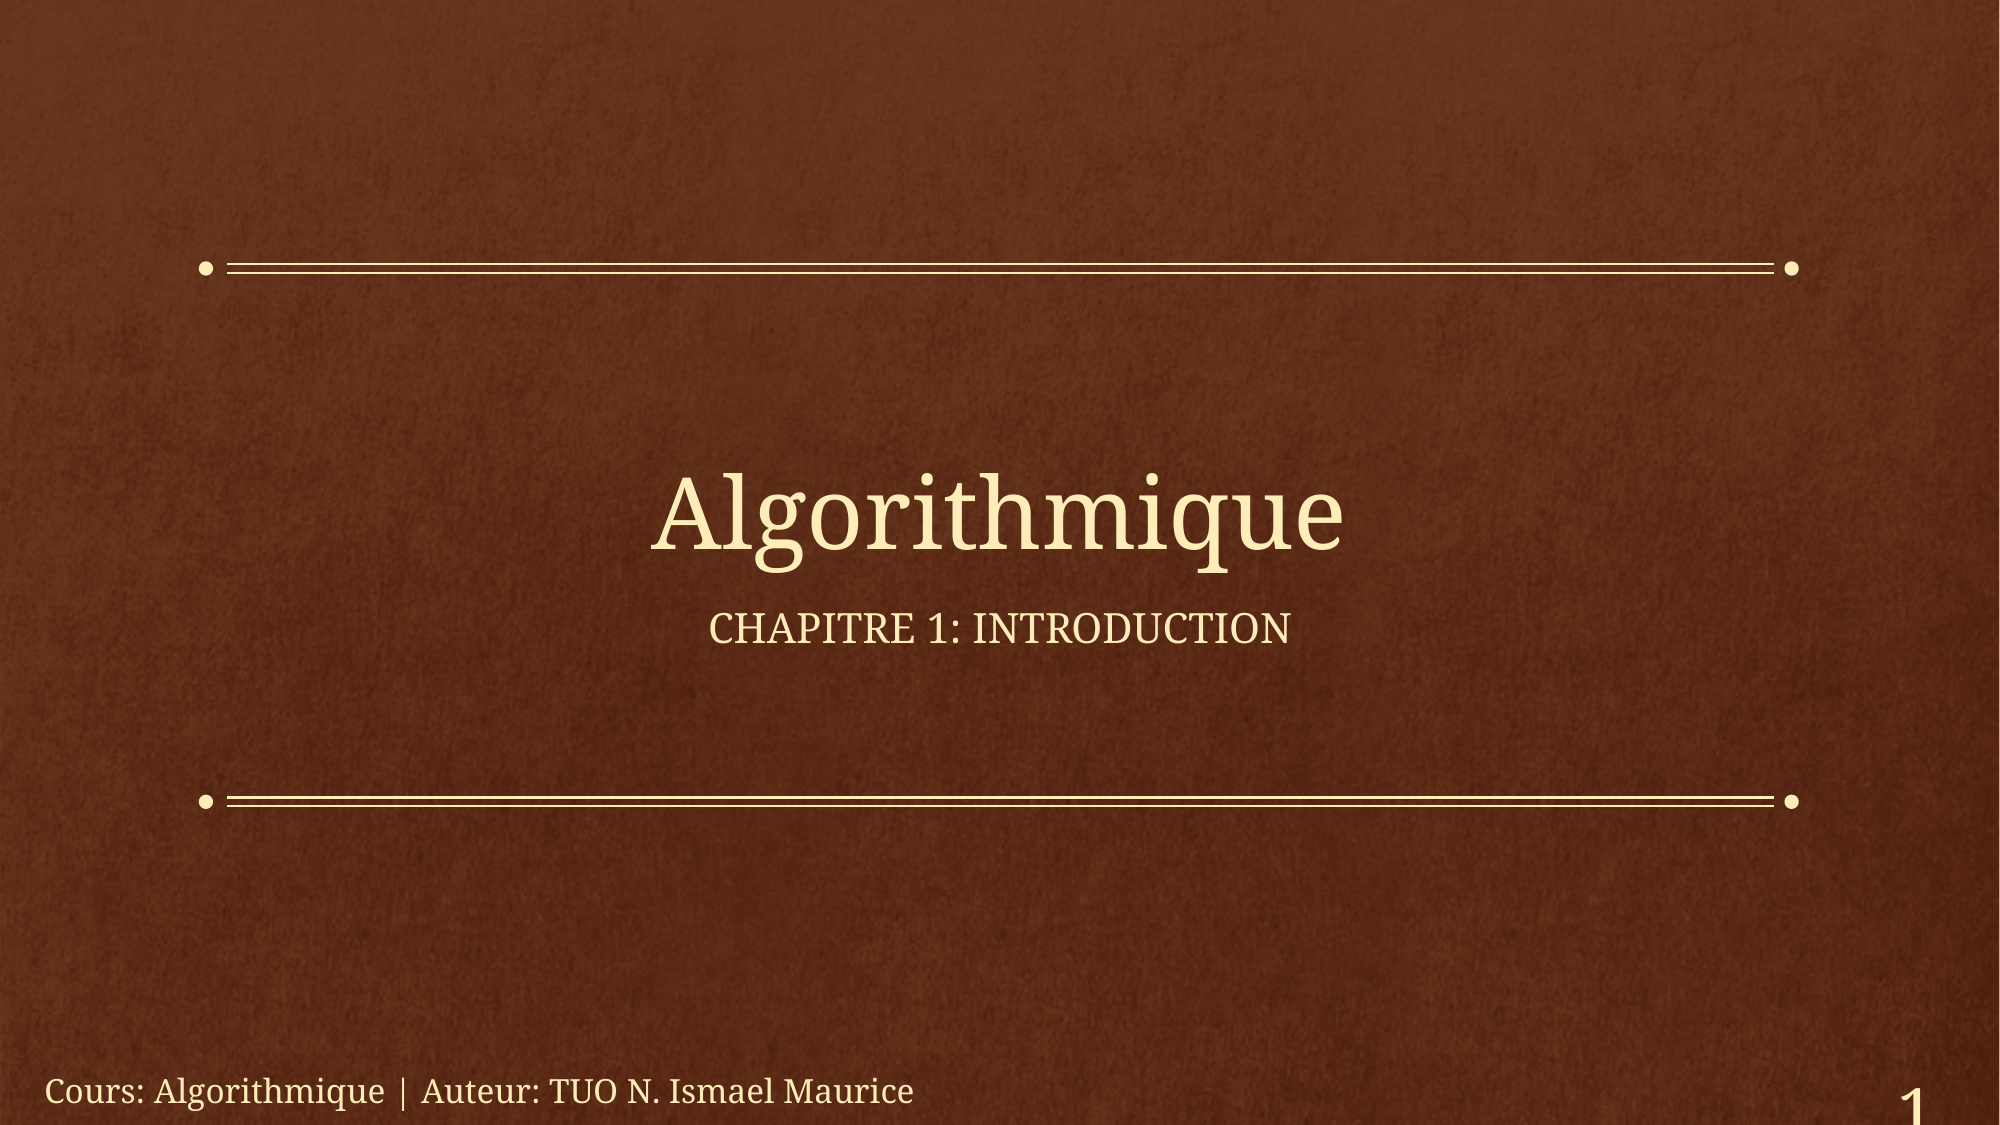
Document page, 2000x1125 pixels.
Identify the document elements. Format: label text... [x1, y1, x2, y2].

text_box Cours: Algorithmique | Auteur: TUO N. Ismael Maurice [29, 1062, 1246, 1113]
subtitle Chapitre 1: Introduction [226, 599, 1774, 763]
title Algorithmique [225, 312, 1774, 580]
text_box [1882, 1062, 2000, 1113]
